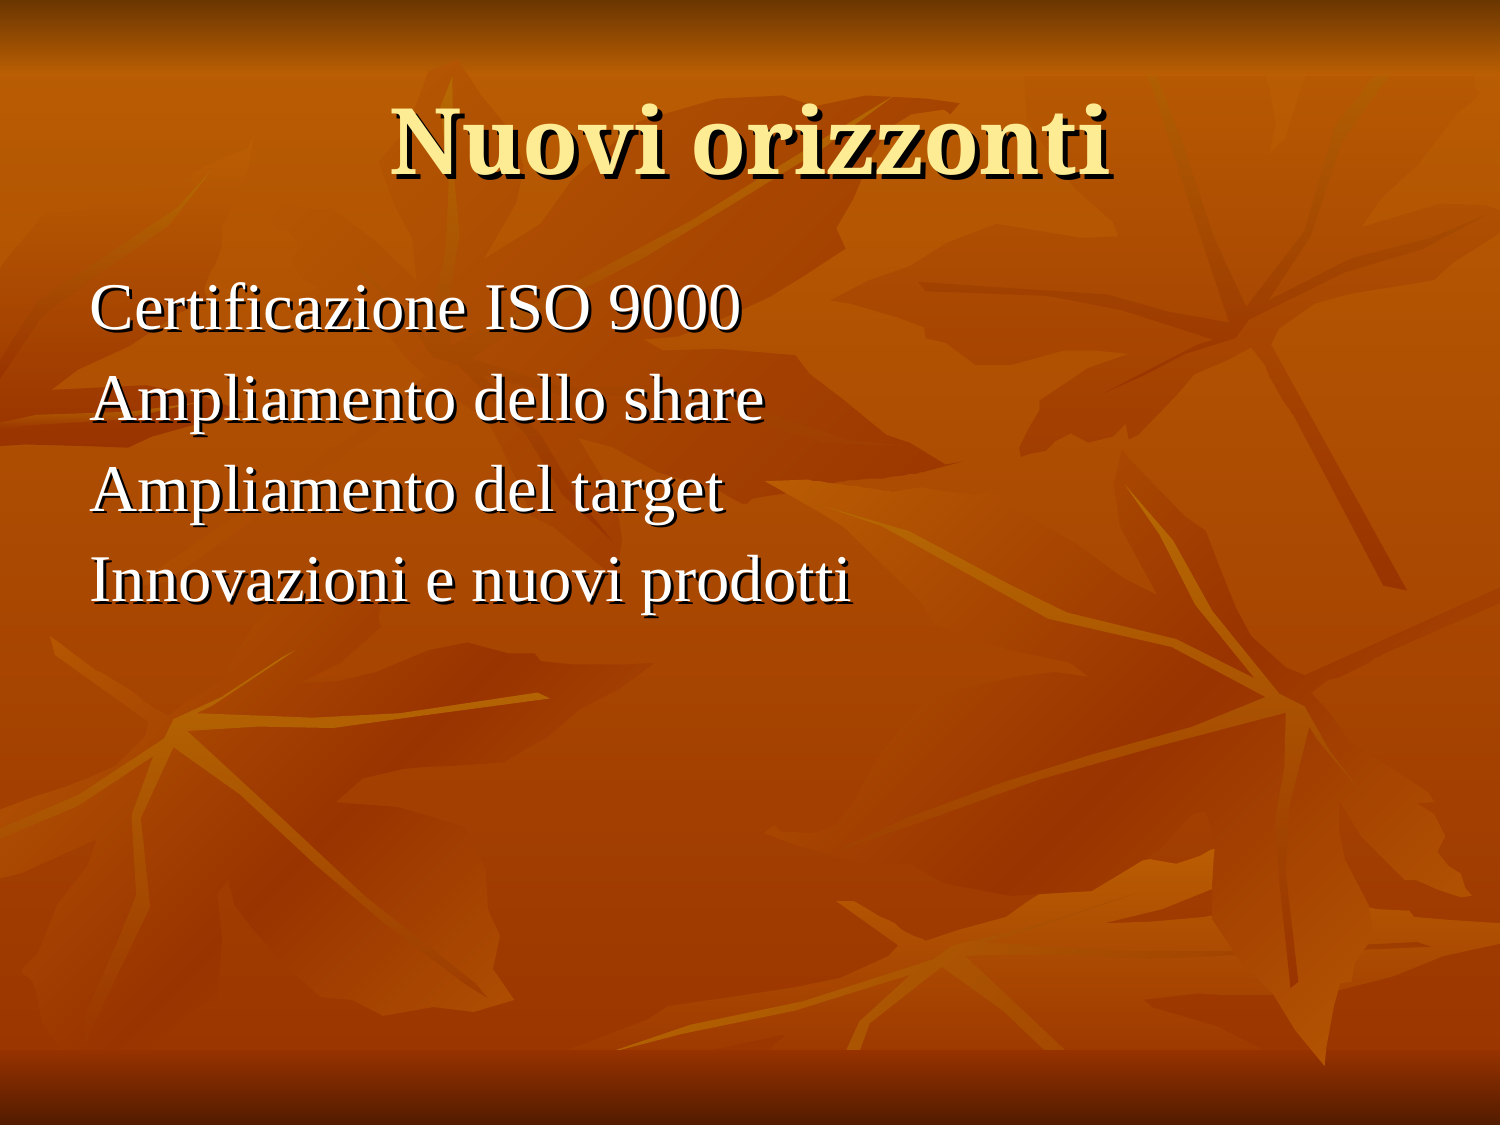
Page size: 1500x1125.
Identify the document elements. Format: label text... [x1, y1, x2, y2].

title Nuovi orizzonti [75, 45, 1426, 234]
list Certificazione ISO 9000 Ampliamento dello share Ampliamento del target Innovazioni e nuovi prodotti [75, 262, 1426, 1006]
